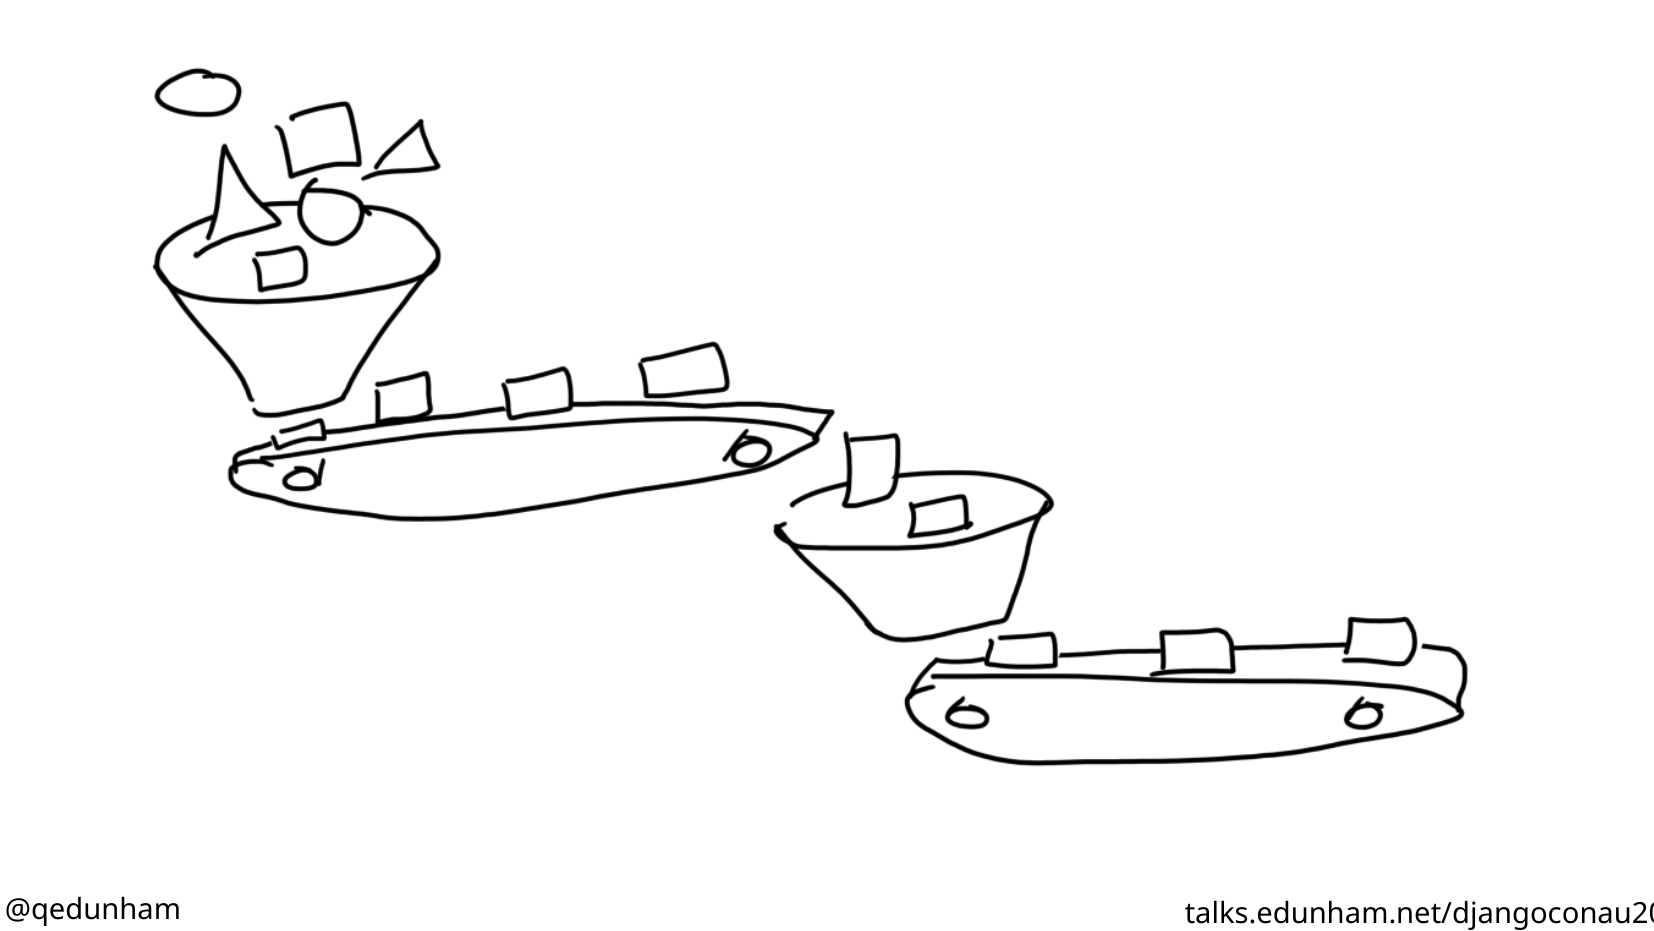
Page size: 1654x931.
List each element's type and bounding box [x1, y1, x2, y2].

picture [26, 14, 1591, 895]
